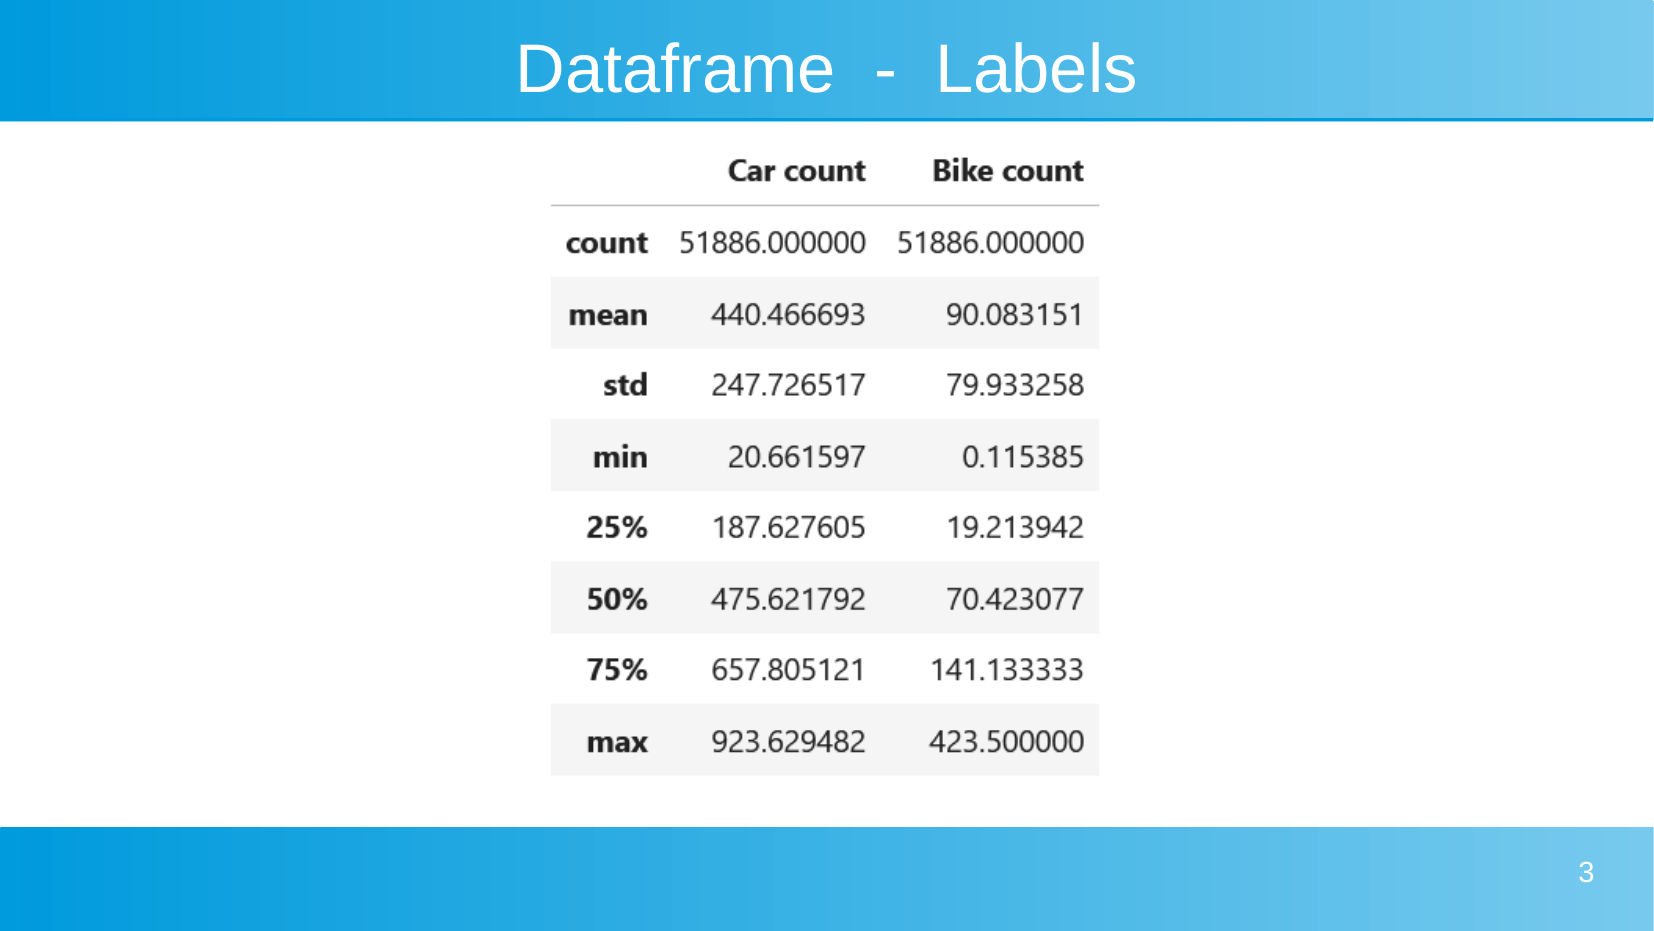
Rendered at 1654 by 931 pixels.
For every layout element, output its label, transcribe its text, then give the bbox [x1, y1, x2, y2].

picture [545, 147, 1109, 790]
title Dataframe - Labels [59, 29, 1595, 108]
